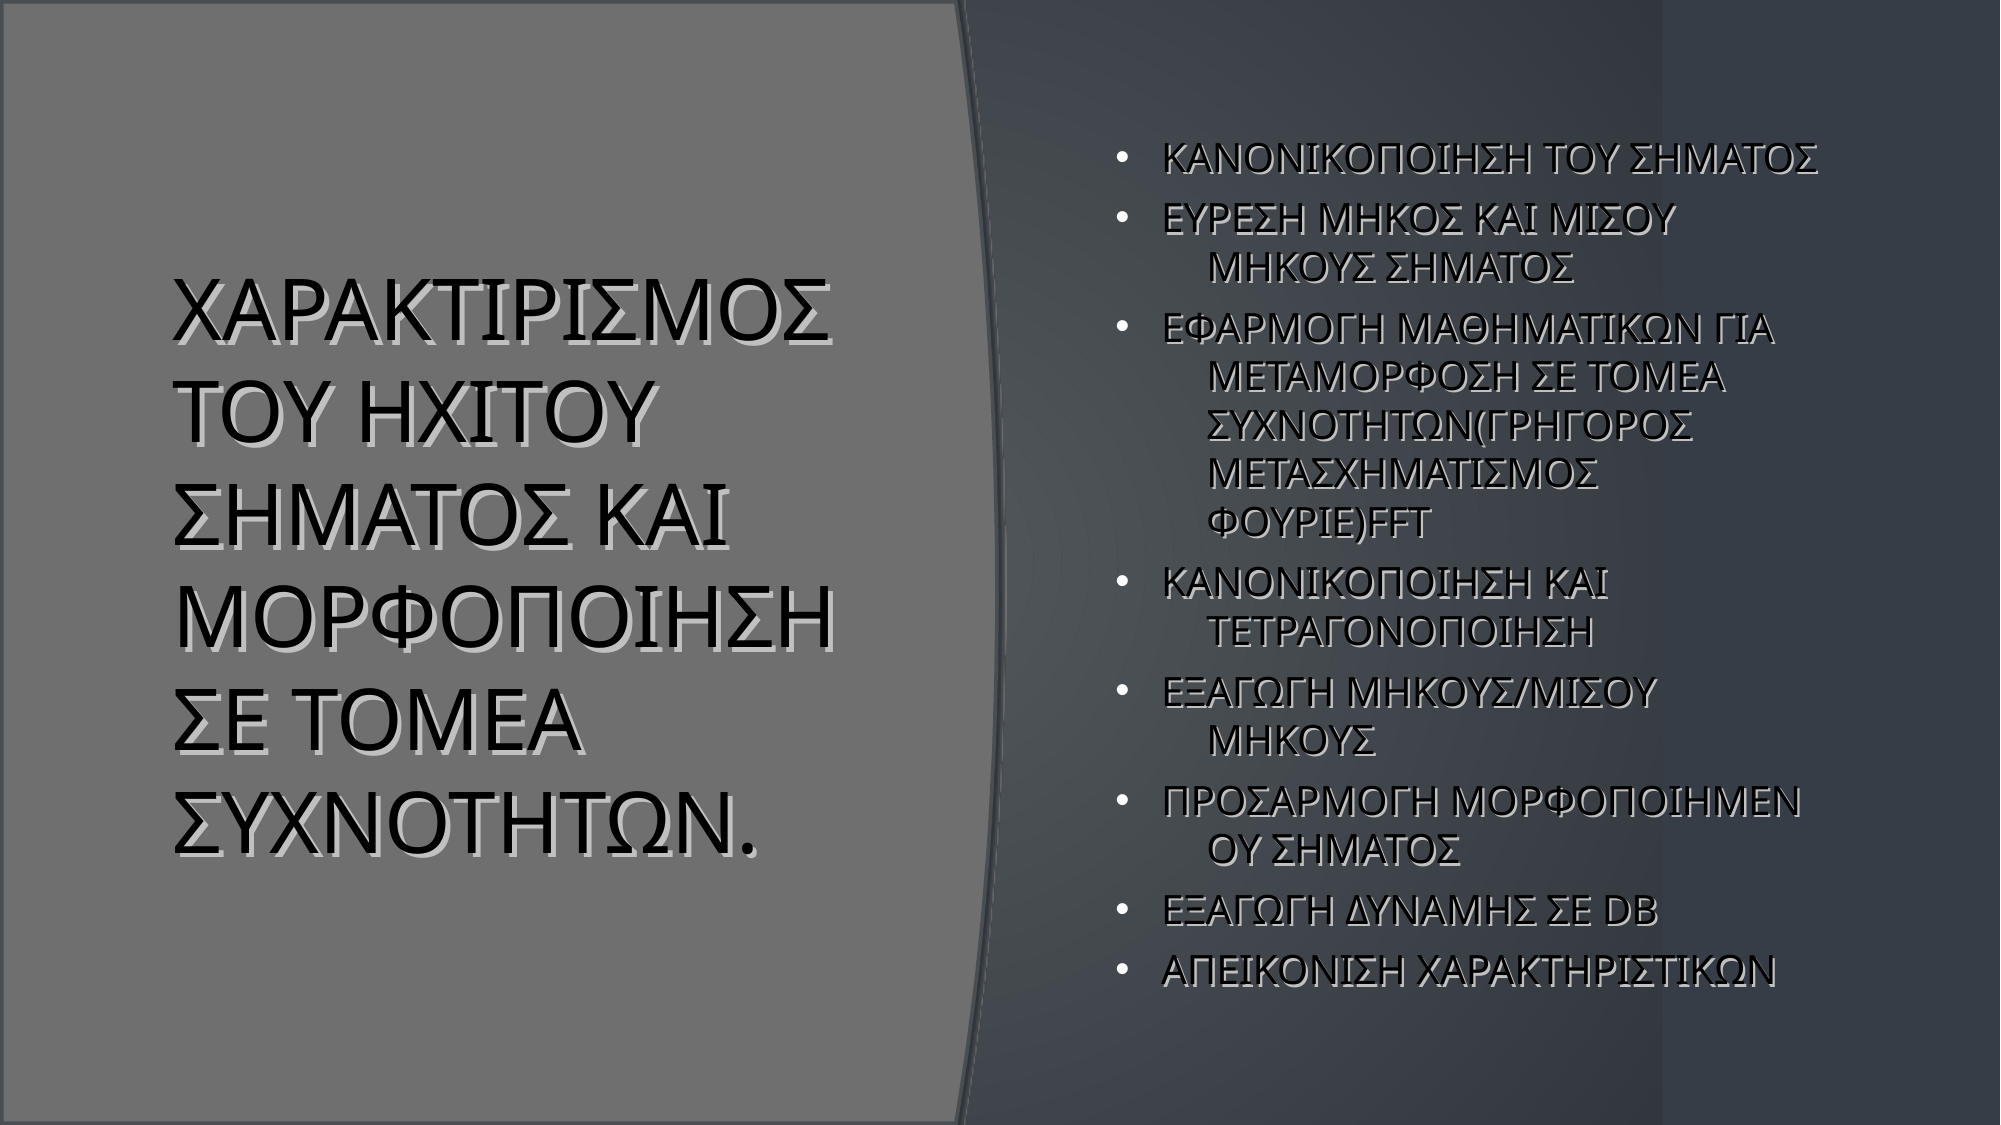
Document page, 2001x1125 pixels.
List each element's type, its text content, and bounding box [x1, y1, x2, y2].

text_box [0, 0, 2000, 1125]
list Κανονικοποιηση του σηματος Ευρεση μηκος και μισου μηκους σηματος Εφαρμογη μαθηματικων για μεταμορφοση σε τομεα συχνοτητων(Γρηγορος Μετασχηματισμος Φουριε)FFT Κανονικοποιηση και τετραγονοποιηση Εξαγωγη μηκους/μισου μηκους Προσαρμογη μορφοποιημενου σηματος Εξαγωγη δυναμης σε DB Απεικονιση χαρακτηριστικων [1100, 105, 1843, 1020]
title Χαρακτιρισμος του ηχιτου σηματος και μορφοποιηση σε τομεα συχνοτητων. [157, 105, 870, 1020]
